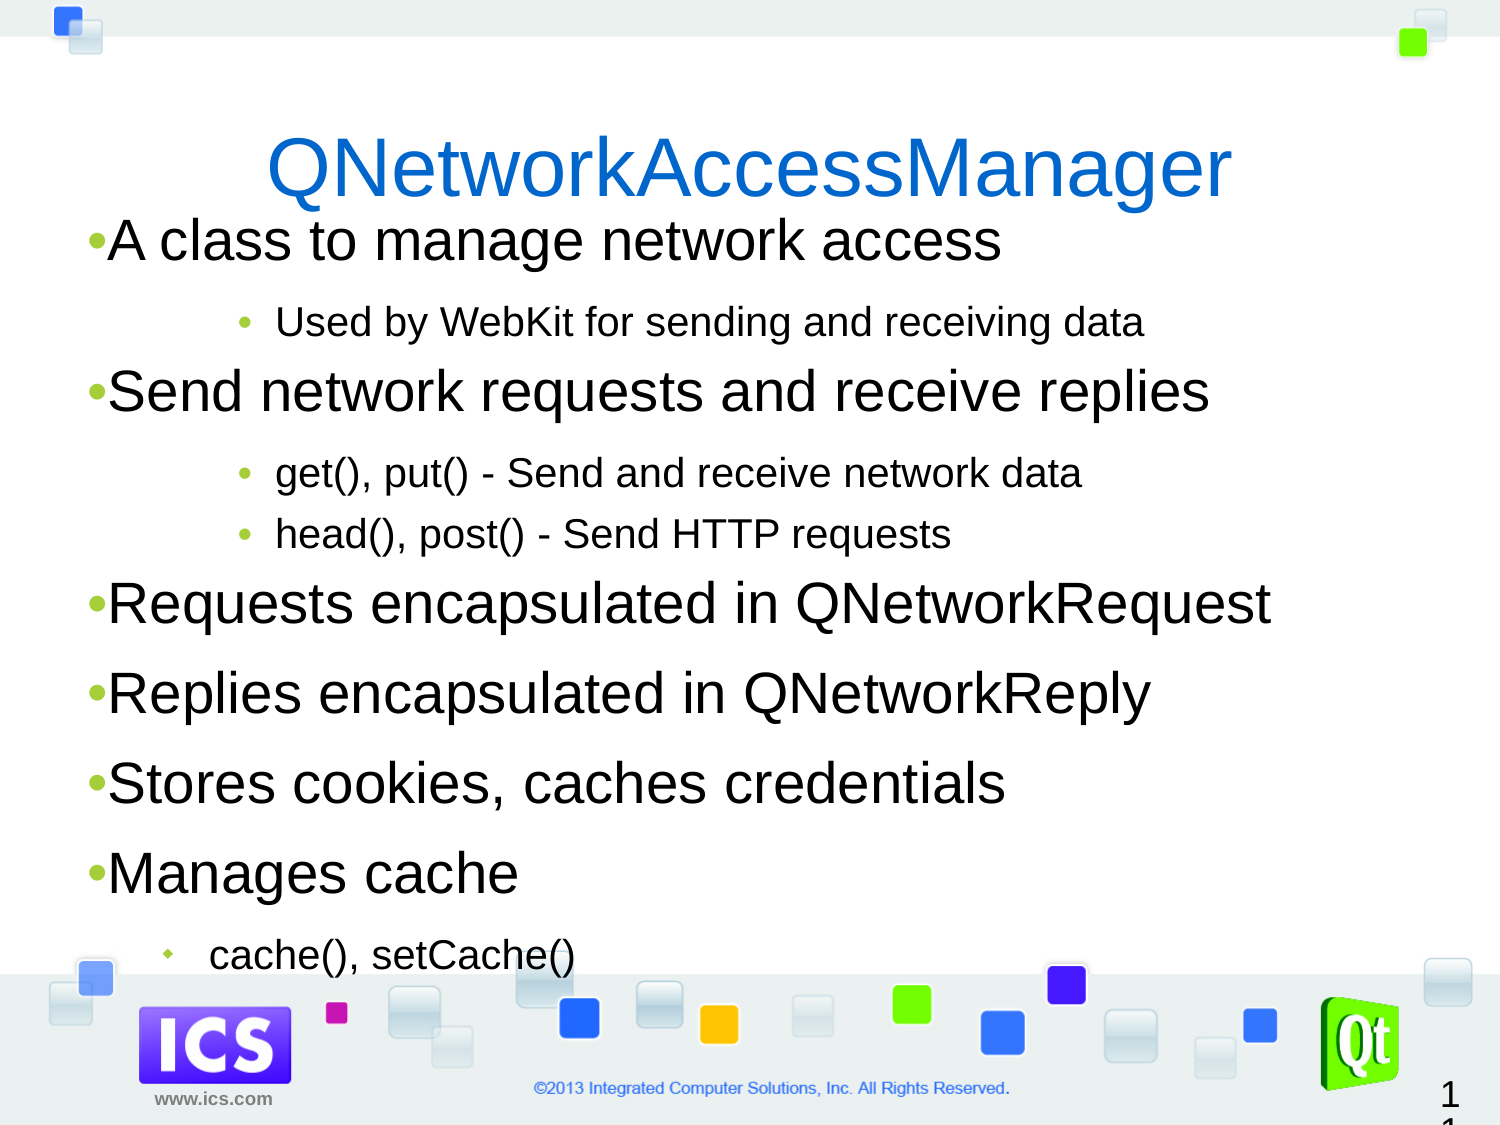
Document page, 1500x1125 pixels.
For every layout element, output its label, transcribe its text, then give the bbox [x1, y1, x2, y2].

title QNetworkAccessManager [112, 50, 1388, 212]
list A class to manage network access Used by WebKit for sending and receiving data Send network requests and receive replies get(), put() - Send and receive network data head(), post() - Send HTTP requests Requests encapsulated in QNetworkRequest Replies encapsulated in QNetworkReply Stores cookies, caches credentials Manages cache cache(), setCache() [87, 212, 1438, 983]
picture [0, 950, 1500, 1125]
picture [0, 0, 1500, 62]
